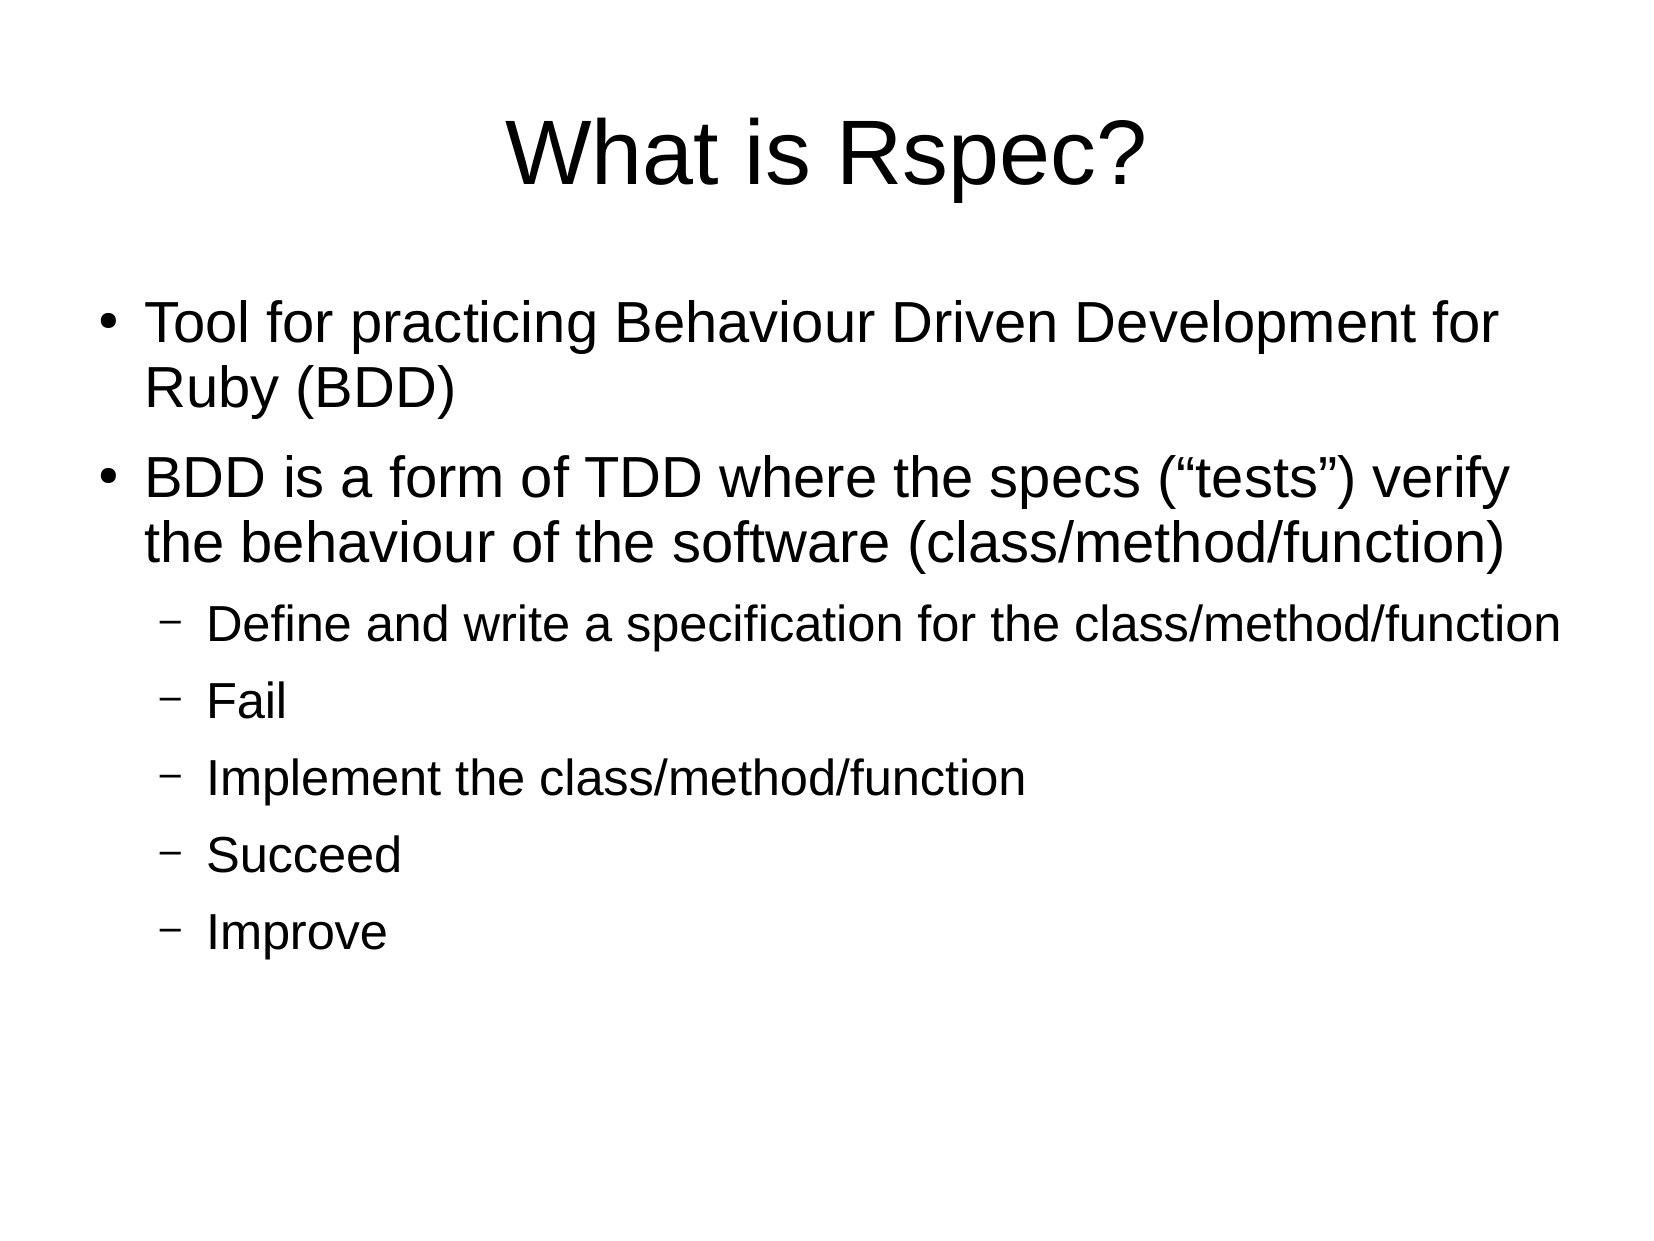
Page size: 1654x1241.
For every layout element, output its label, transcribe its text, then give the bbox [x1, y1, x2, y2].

list Tool for practicing Behaviour Driven Development for Ruby (BDD) BDD is a form of TDD where the specs (“tests”) verify the behaviour of the software (class/method/function) Define and write a specification for the class/method/function Fail Implement the class/method/function Succeed Improve [82, 290, 1571, 1010]
title What is Rspec? [82, 49, 1571, 257]
